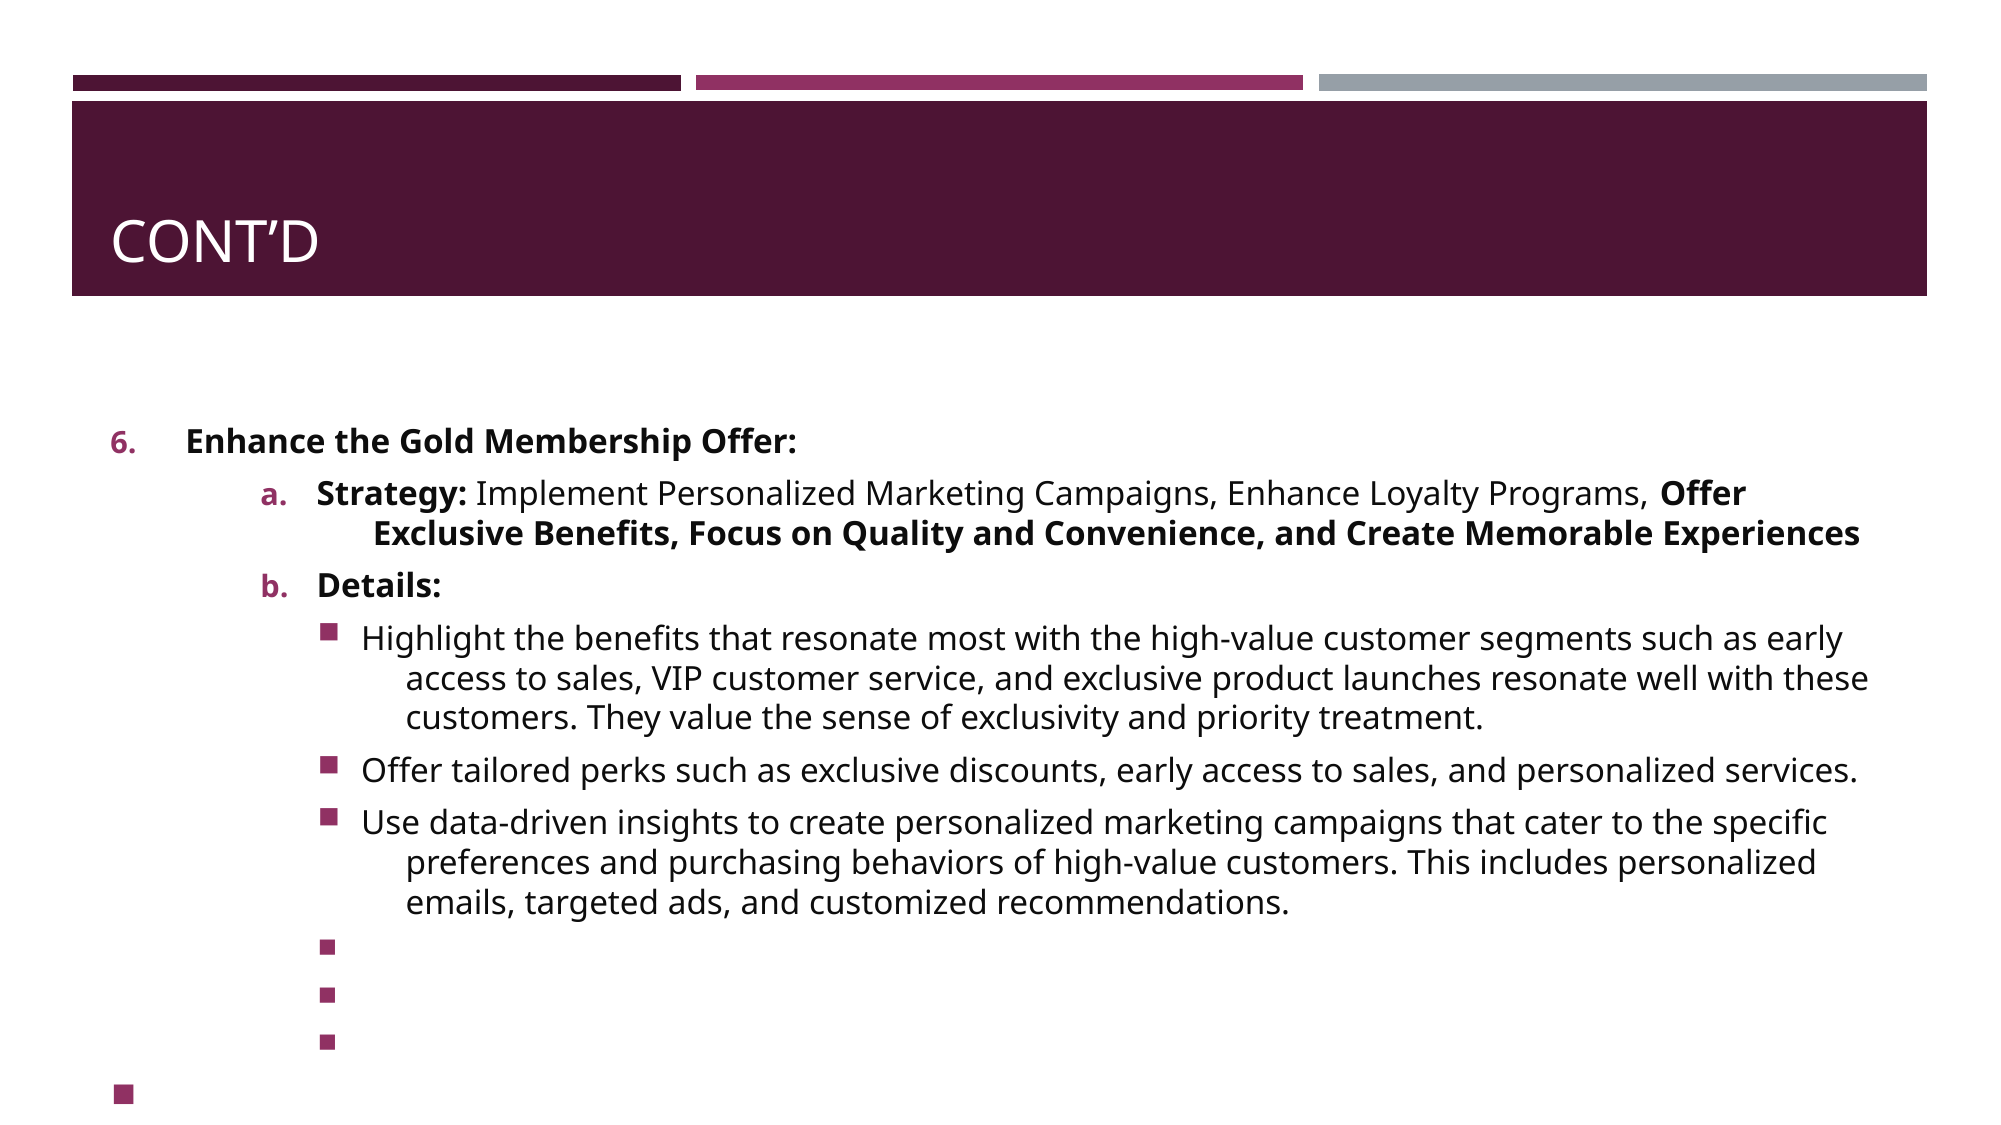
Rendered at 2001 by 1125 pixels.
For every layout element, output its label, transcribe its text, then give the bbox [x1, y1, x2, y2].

title CONT’D [95, 115, 1905, 282]
list Enhance the Gold Membership Offer: Strategy: Implement Personalized Marketing Campaigns, Enhance Loyalty Programs, Offer Exclusive Benefits, Focus on Quality and Convenience, and Create Memorable Experiences Details: Highlight the benefits that resonate most with the high-value customer segments such as early access to sales, VIP customer service, and exclusive product launches resonate well with these customers. They value the sense of exclusivity and priority treatment. Offer tailored perks such as exclusive discounts, early access to sales, and personalized services. Use data-driven insights to create personalized marketing campaigns that cater to the specific preferences and purchasing behaviors of high-value customers. This includes personalized emails, targeted ads, and customized recommendations. [95, 412, 1905, 1083]
